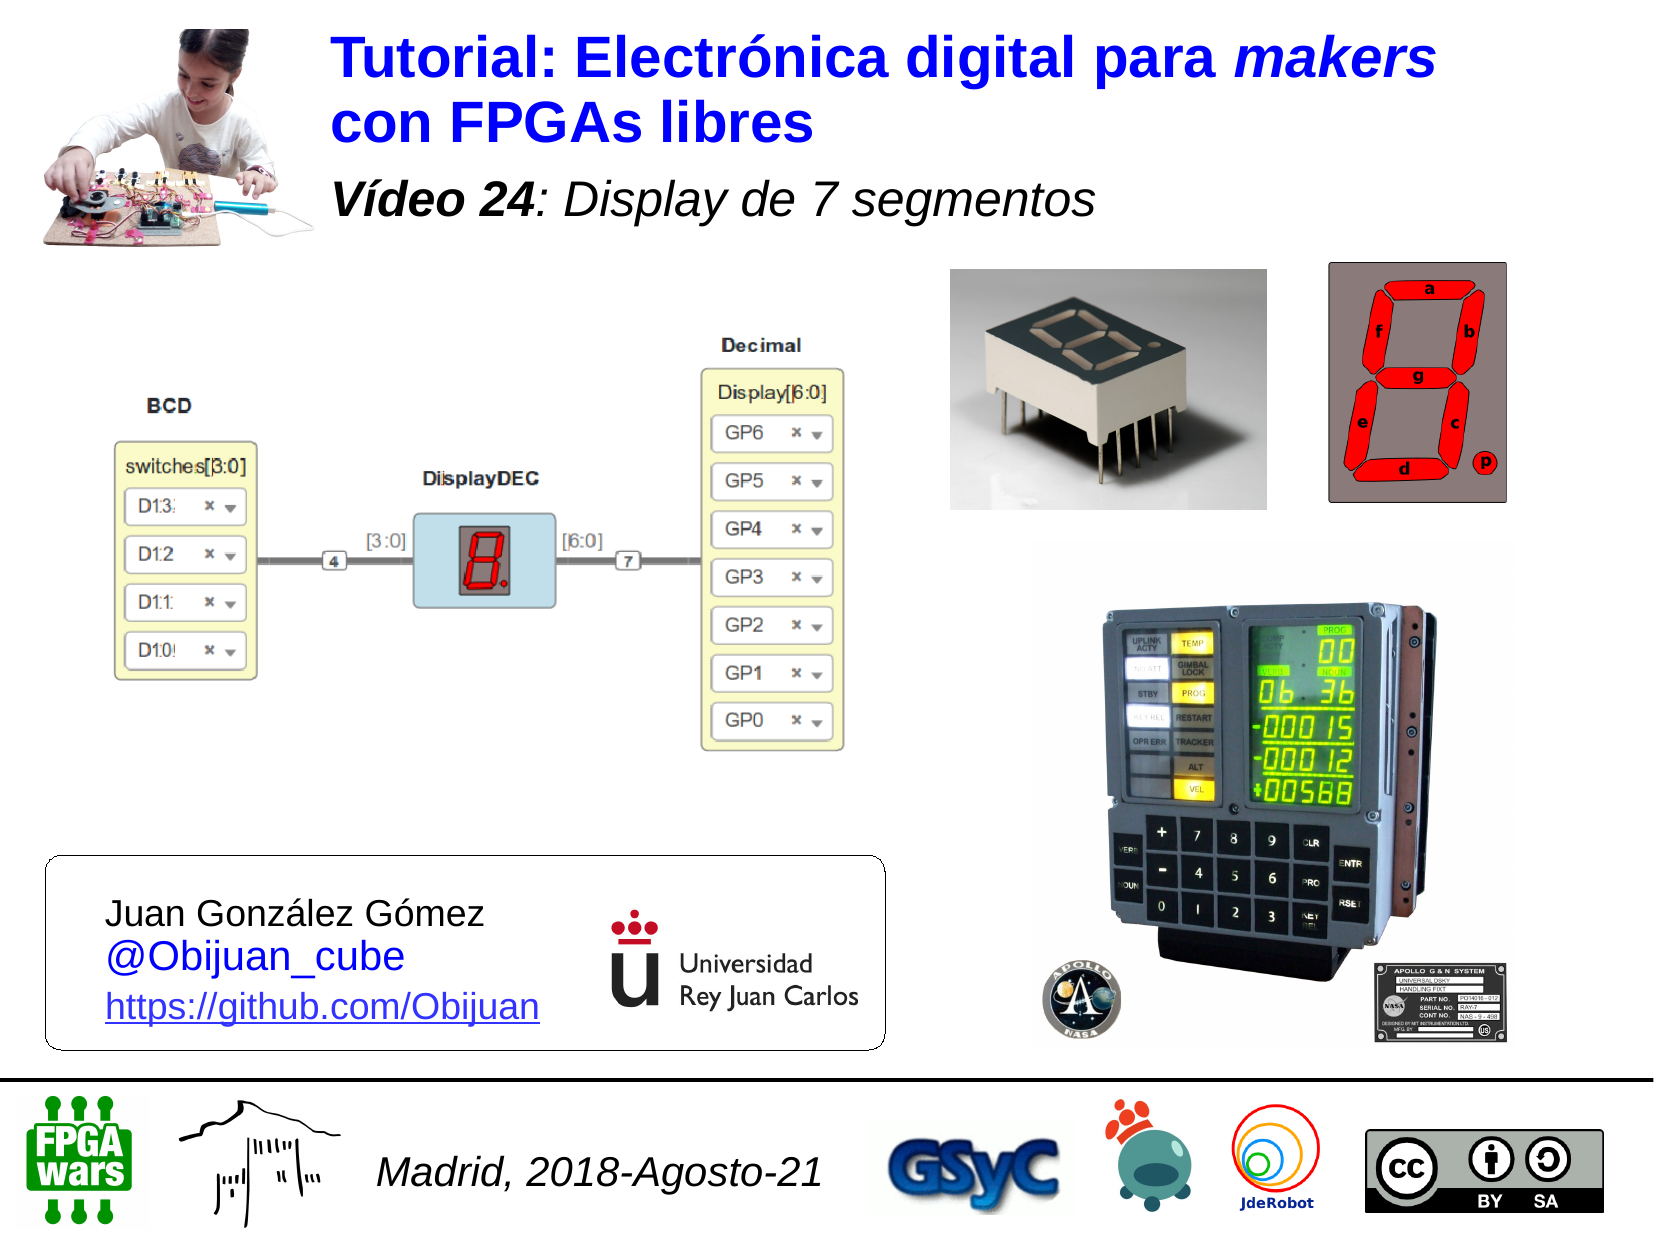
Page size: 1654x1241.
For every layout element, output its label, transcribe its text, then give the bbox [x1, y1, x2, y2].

text_box Vídeo 24: Display de 7 segmentos [330, 143, 1561, 256]
title Tutorial: Electrónica digital para makers con FPGAs libres [330, 15, 1471, 143]
text_box https://github.com/Obijuan [90, 978, 556, 1036]
picture [595, 899, 871, 1021]
text_box [45, 855, 886, 1051]
text_box Madrid, 2018-Agosto-21 [360, 1125, 841, 1219]
picture [870, 1120, 1076, 1216]
picture [1305, 239, 1528, 526]
picture [165, 1089, 361, 1241]
picture [1032, 539, 1516, 1051]
picture [15, 1095, 150, 1231]
picture [1090, 1094, 1336, 1216]
picture [30, 29, 875, 776]
text_box @Obijuan_cube [90, 925, 451, 1001]
picture [1365, 1120, 1604, 1221]
picture [924, 269, 1267, 511]
text_box Juan González Gómez [90, 885, 601, 946]
